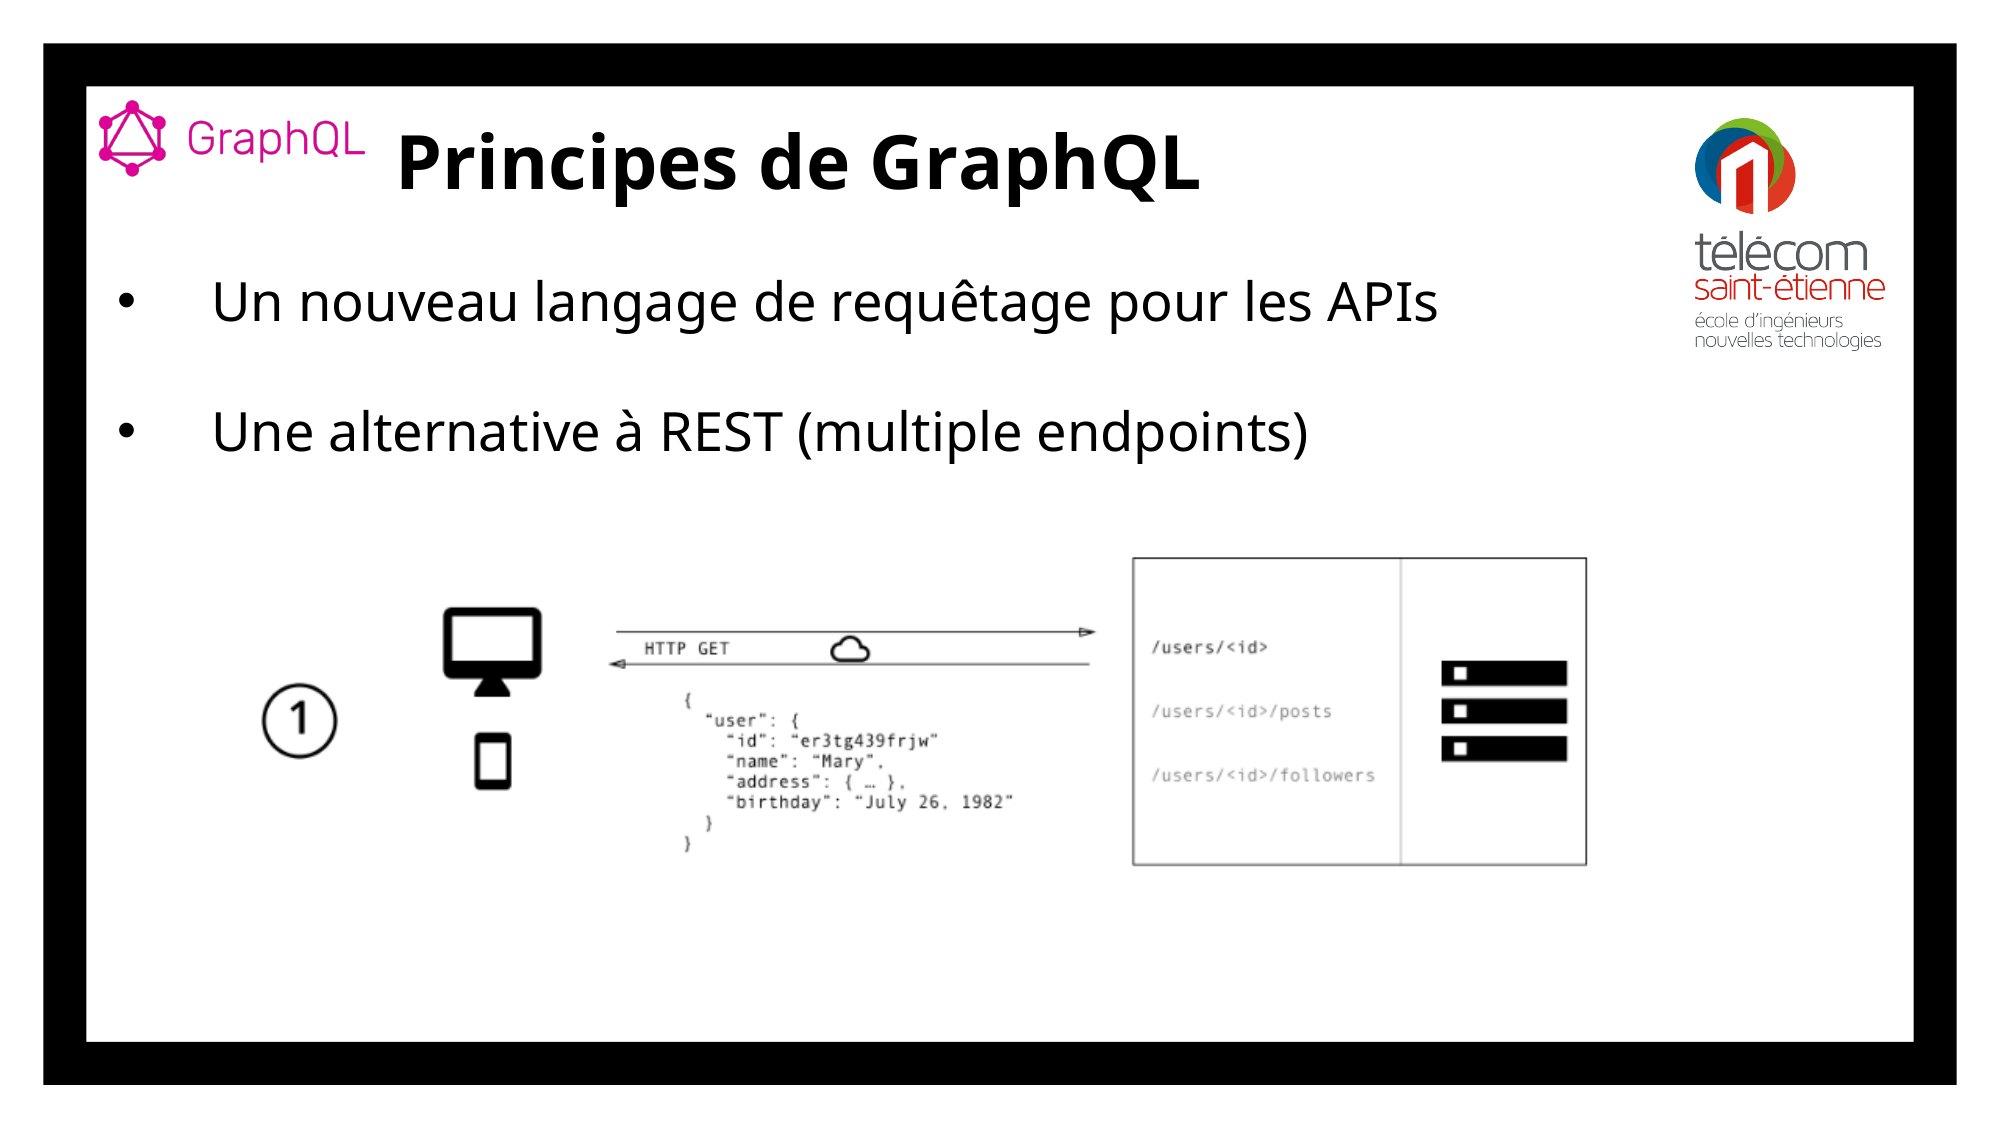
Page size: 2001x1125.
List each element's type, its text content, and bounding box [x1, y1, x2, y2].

picture [1695, 118, 1885, 351]
picture [246, 531, 1642, 893]
title Principes de GraphQL [375, 94, 1855, 259]
picture [94, 99, 367, 178]
text_box Un nouveau langage de requêtage pour les APIs Une alternative à REST (multiple endpoints) [102, 259, 1808, 730]
